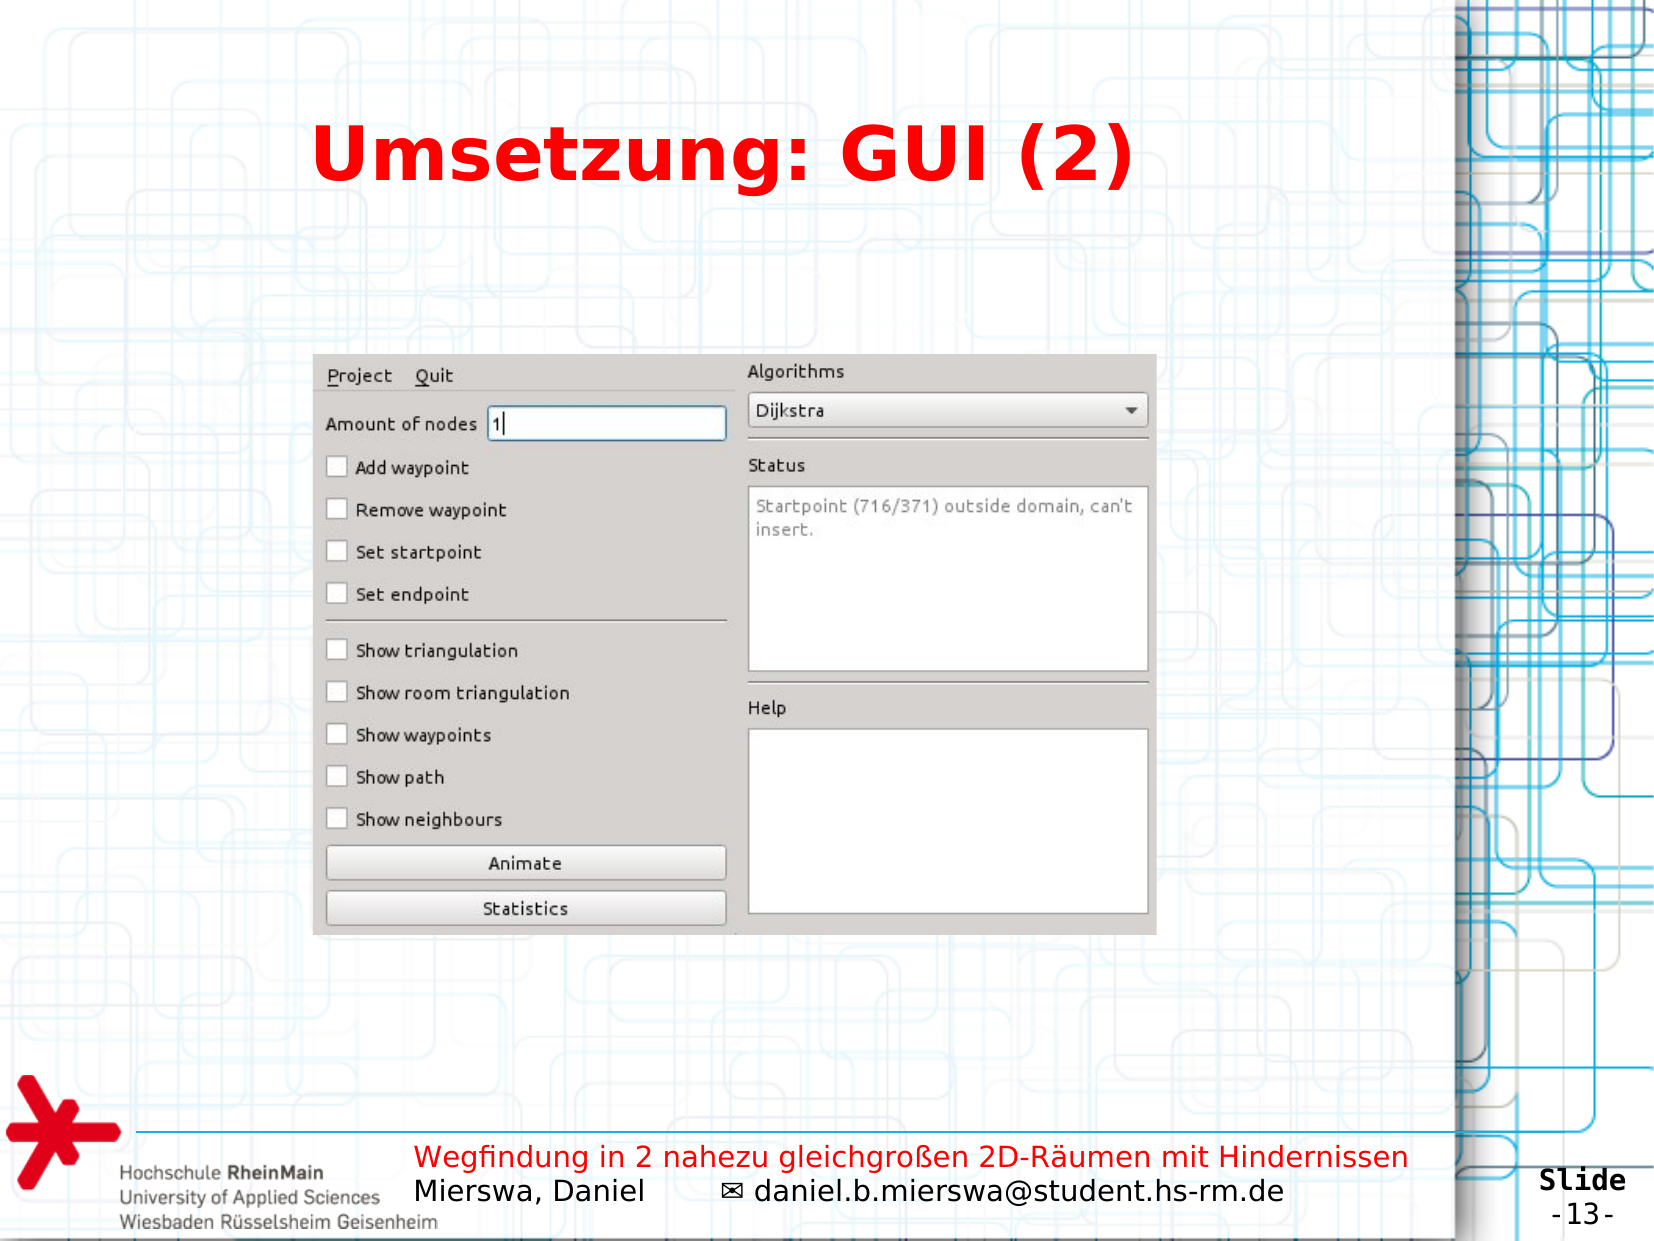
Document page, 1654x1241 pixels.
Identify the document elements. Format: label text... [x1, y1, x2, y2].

picture [0, 0, 1654, 1241]
title Umsetzung: GUI (2) [29, 70, 1418, 239]
